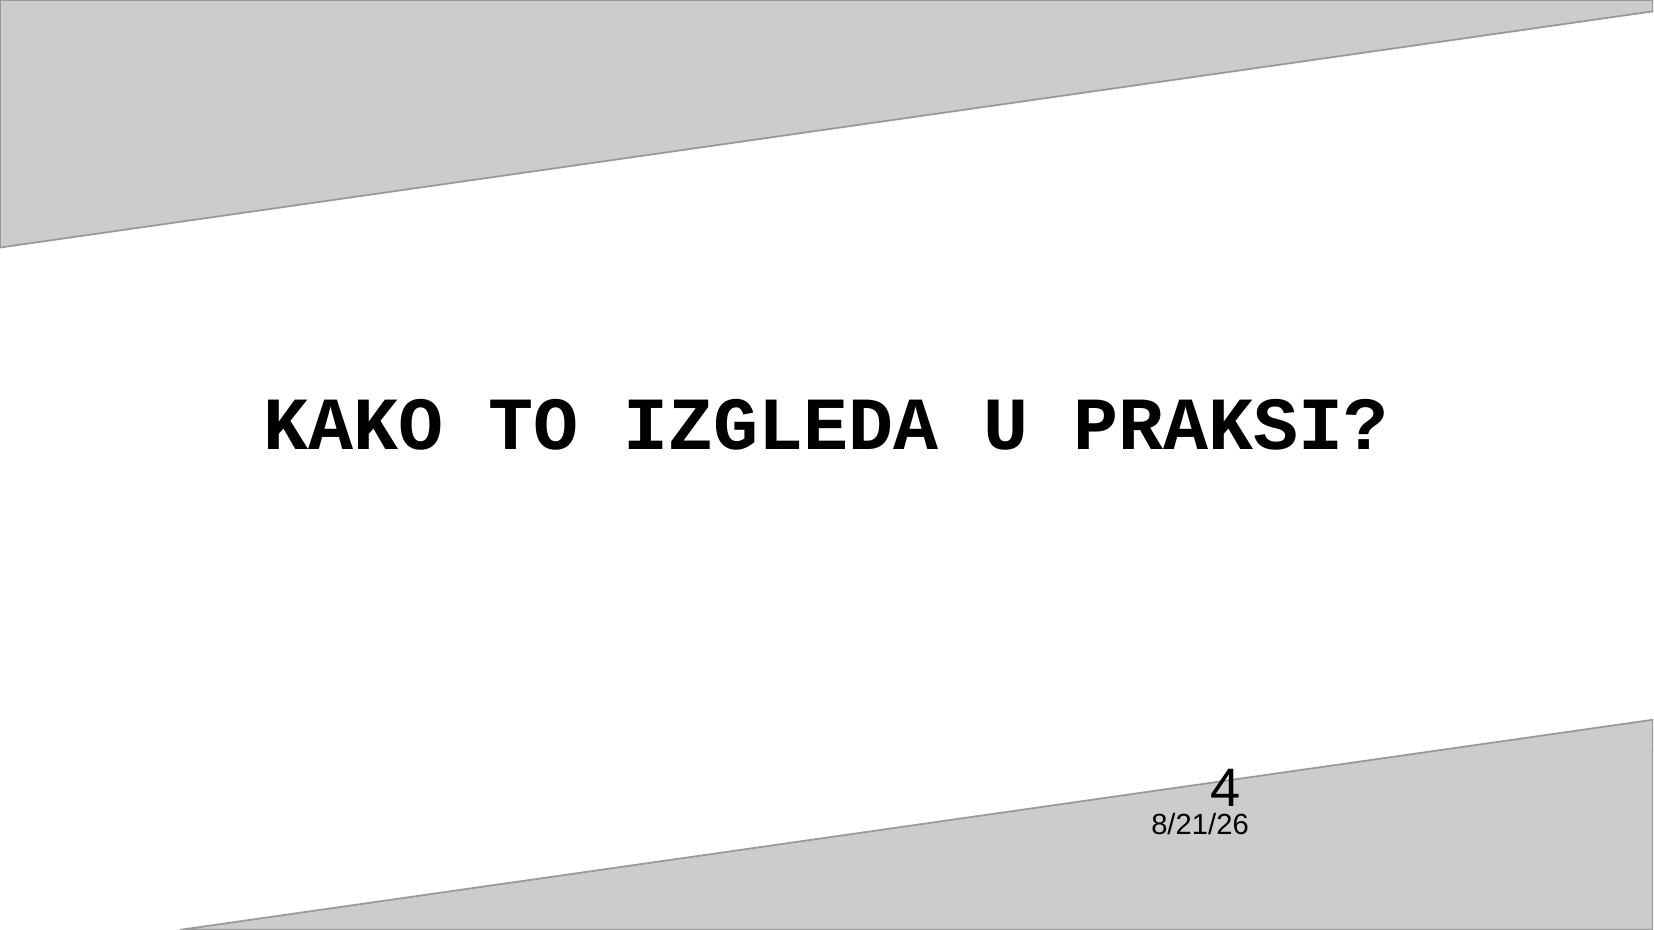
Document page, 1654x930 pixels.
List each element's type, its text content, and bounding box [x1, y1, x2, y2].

title KAKO TO IZGLEDA U PRAKSI? [88, 374, 1565, 466]
text_box 7/1/2023 [1151, 805, 1624, 871]
text_box [1210, 752, 1624, 817]
